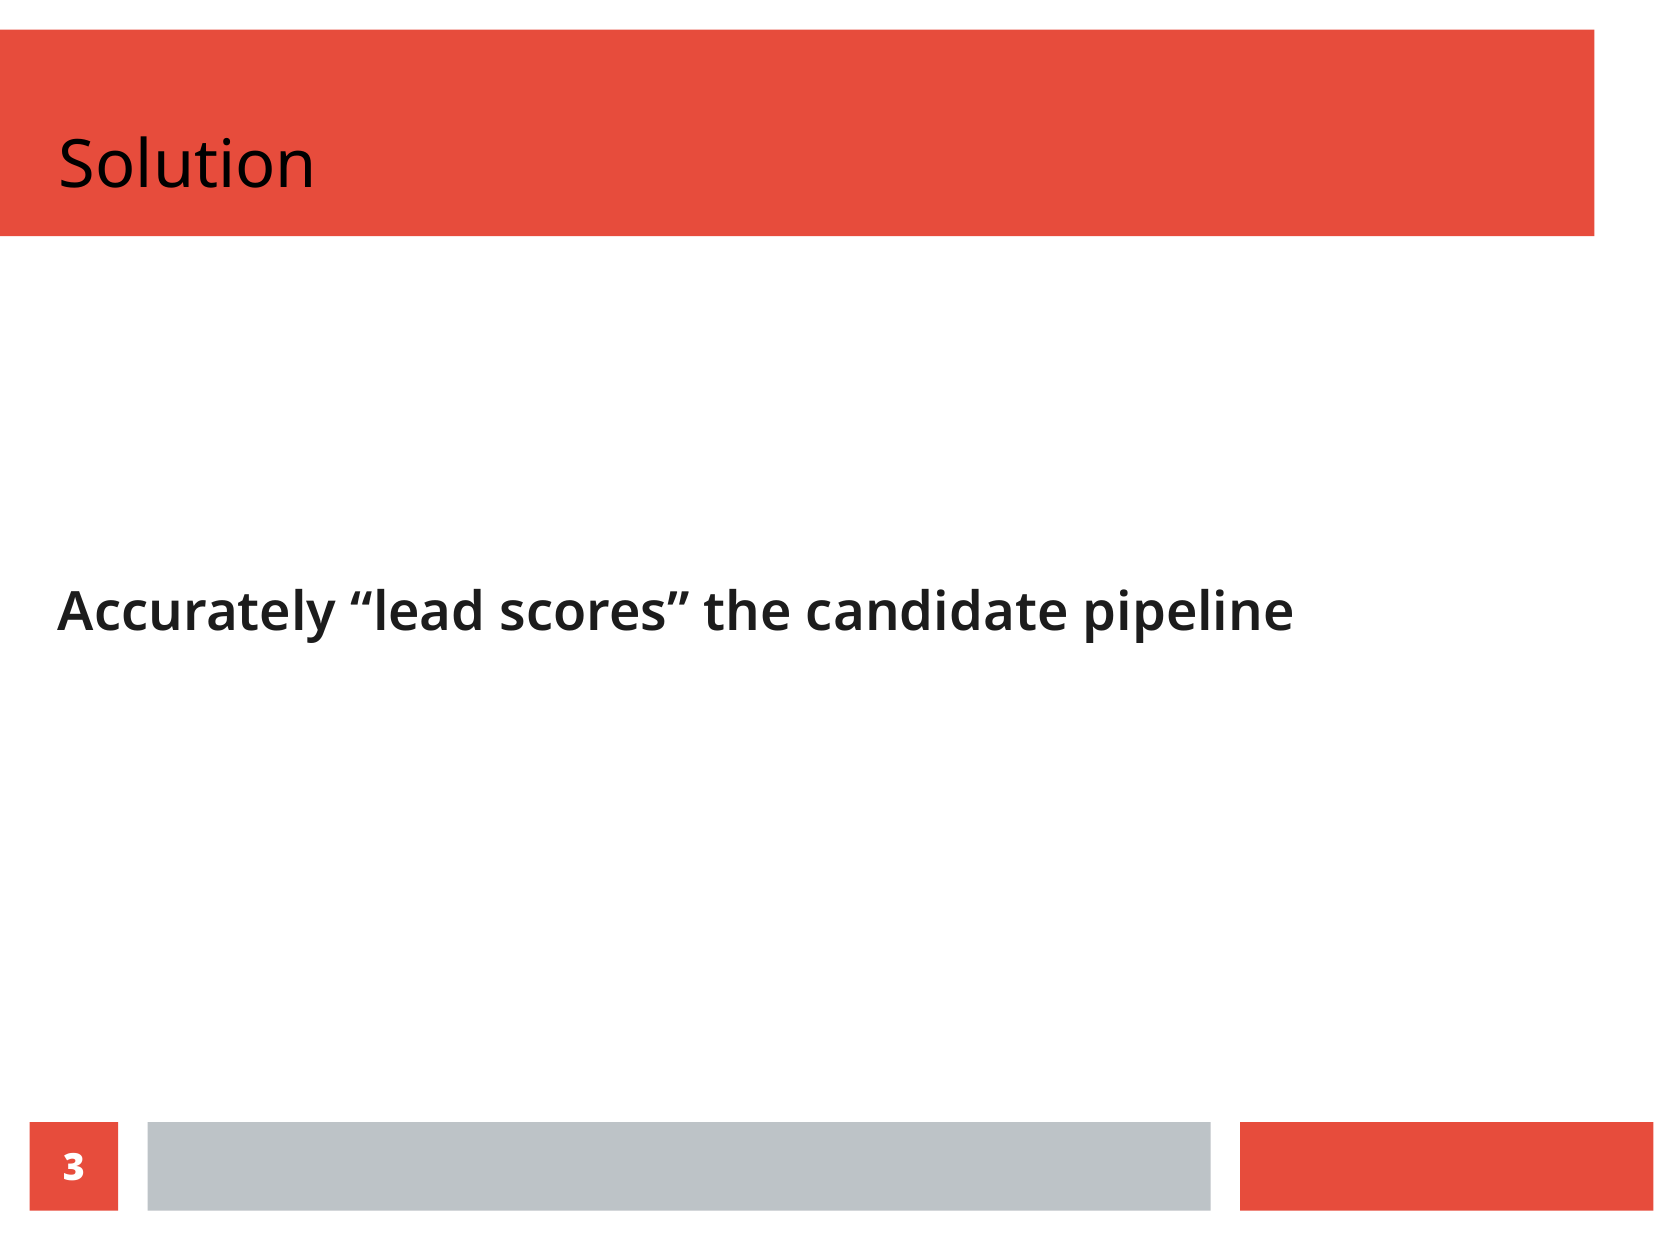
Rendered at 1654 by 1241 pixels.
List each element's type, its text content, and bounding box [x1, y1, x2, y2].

list Accurately “lead scores” the candidate pipeline [57, 572, 1564, 675]
title Solution [59, 59, 1595, 207]
